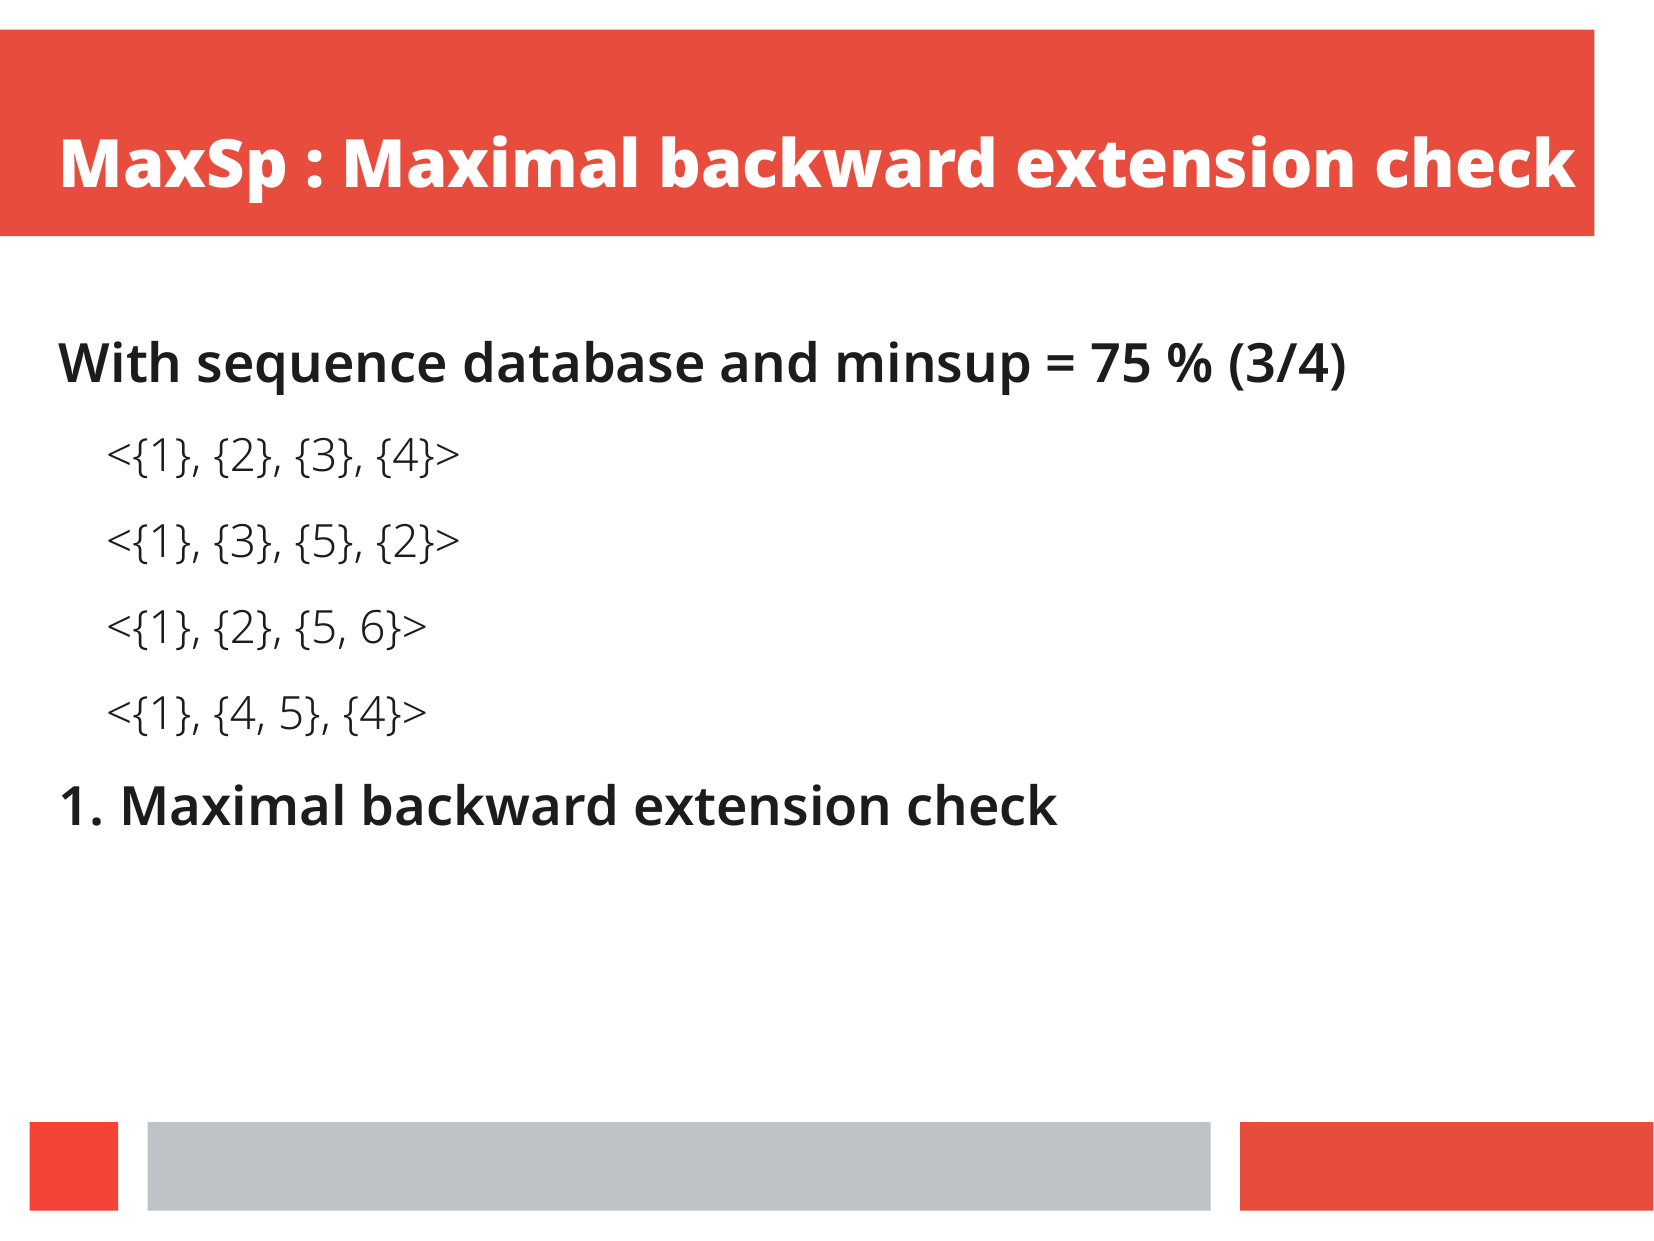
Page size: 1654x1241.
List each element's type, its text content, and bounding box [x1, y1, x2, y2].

title MaxSp : Maximal backward extension check [59, 59, 1595, 207]
list With sequence database and minsup = 75 % (3/4) <{1}, {2}, {3}, {4}> <{1}, {3}, {5}, {2}> <{1}, {2}, {5, 6}> <{1}, {4, 5}, {4}> 1. Maximal backward extension check [59, 324, 1565, 1093]
